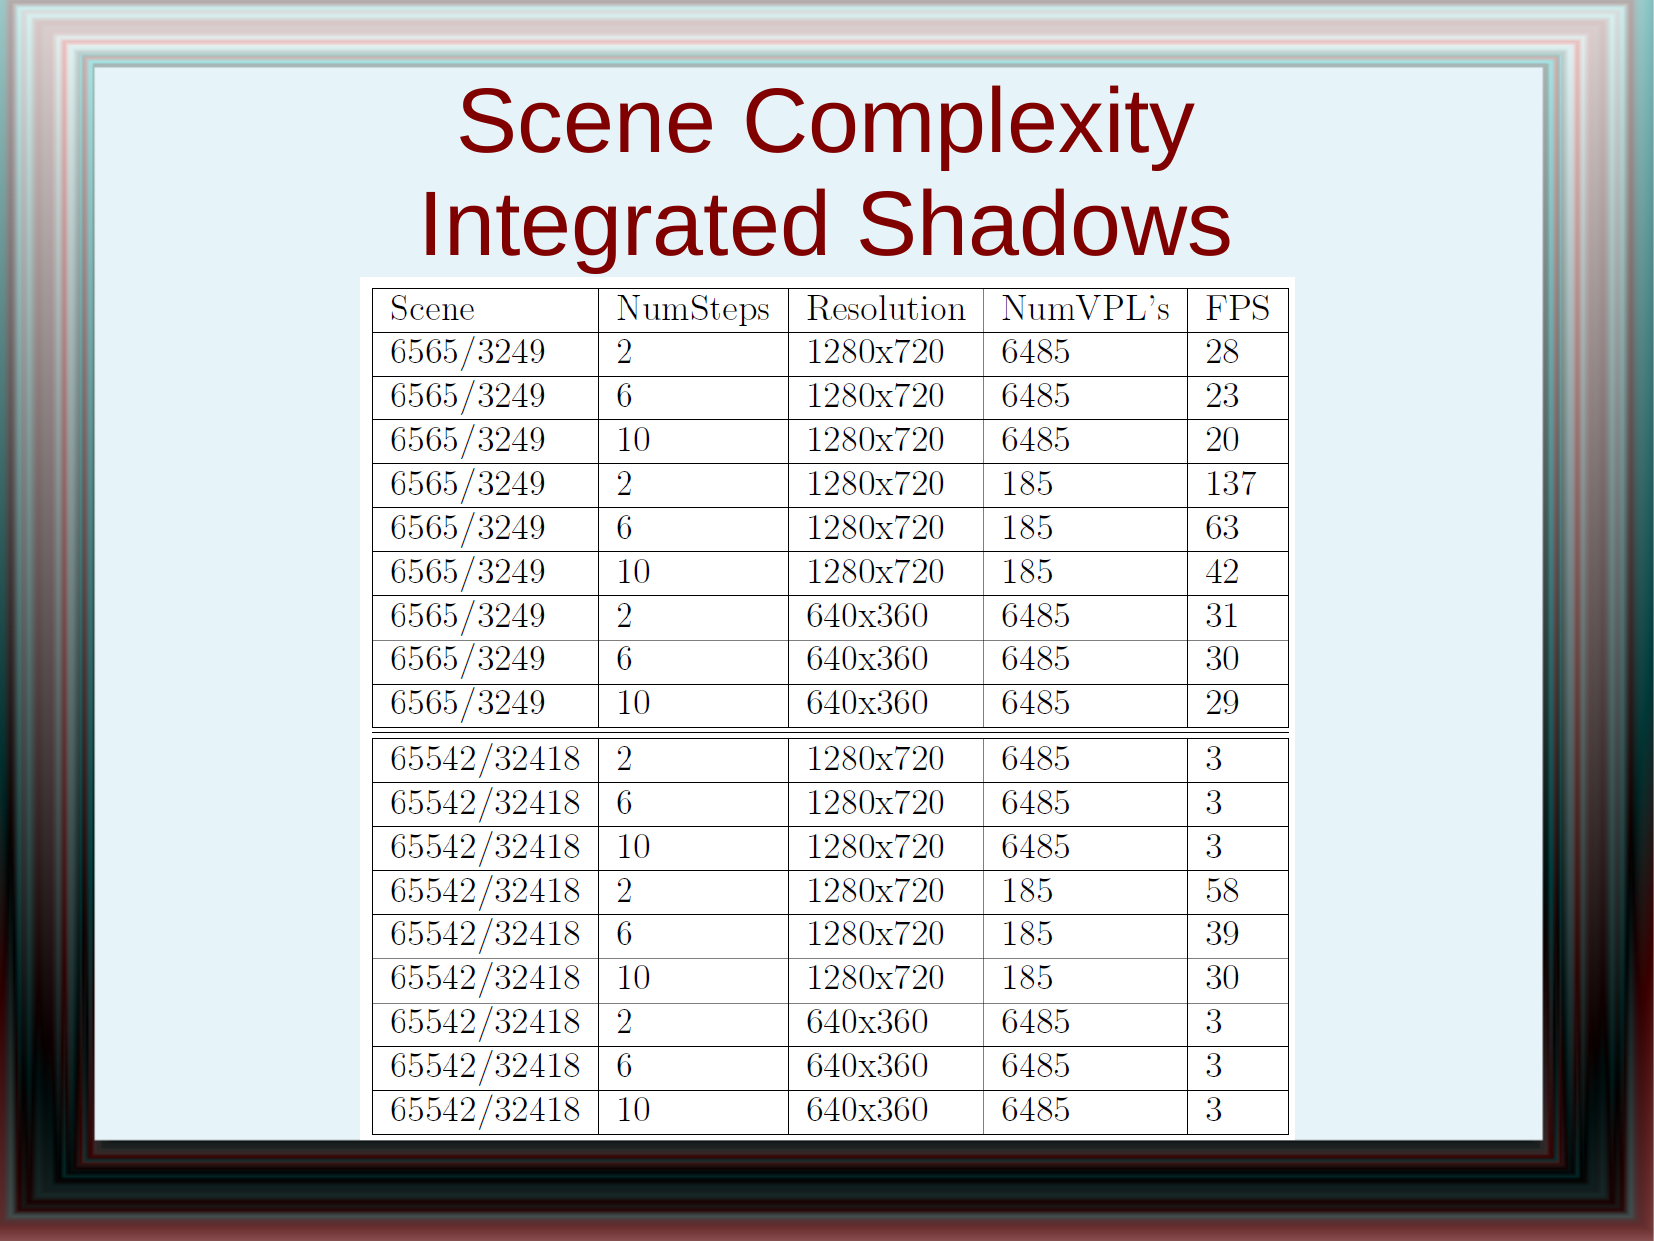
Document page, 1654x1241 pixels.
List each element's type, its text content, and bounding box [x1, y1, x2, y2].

picture [0, 0, 1654, 1241]
title Scene Complexity Integrated Shadows [118, 69, 1536, 276]
